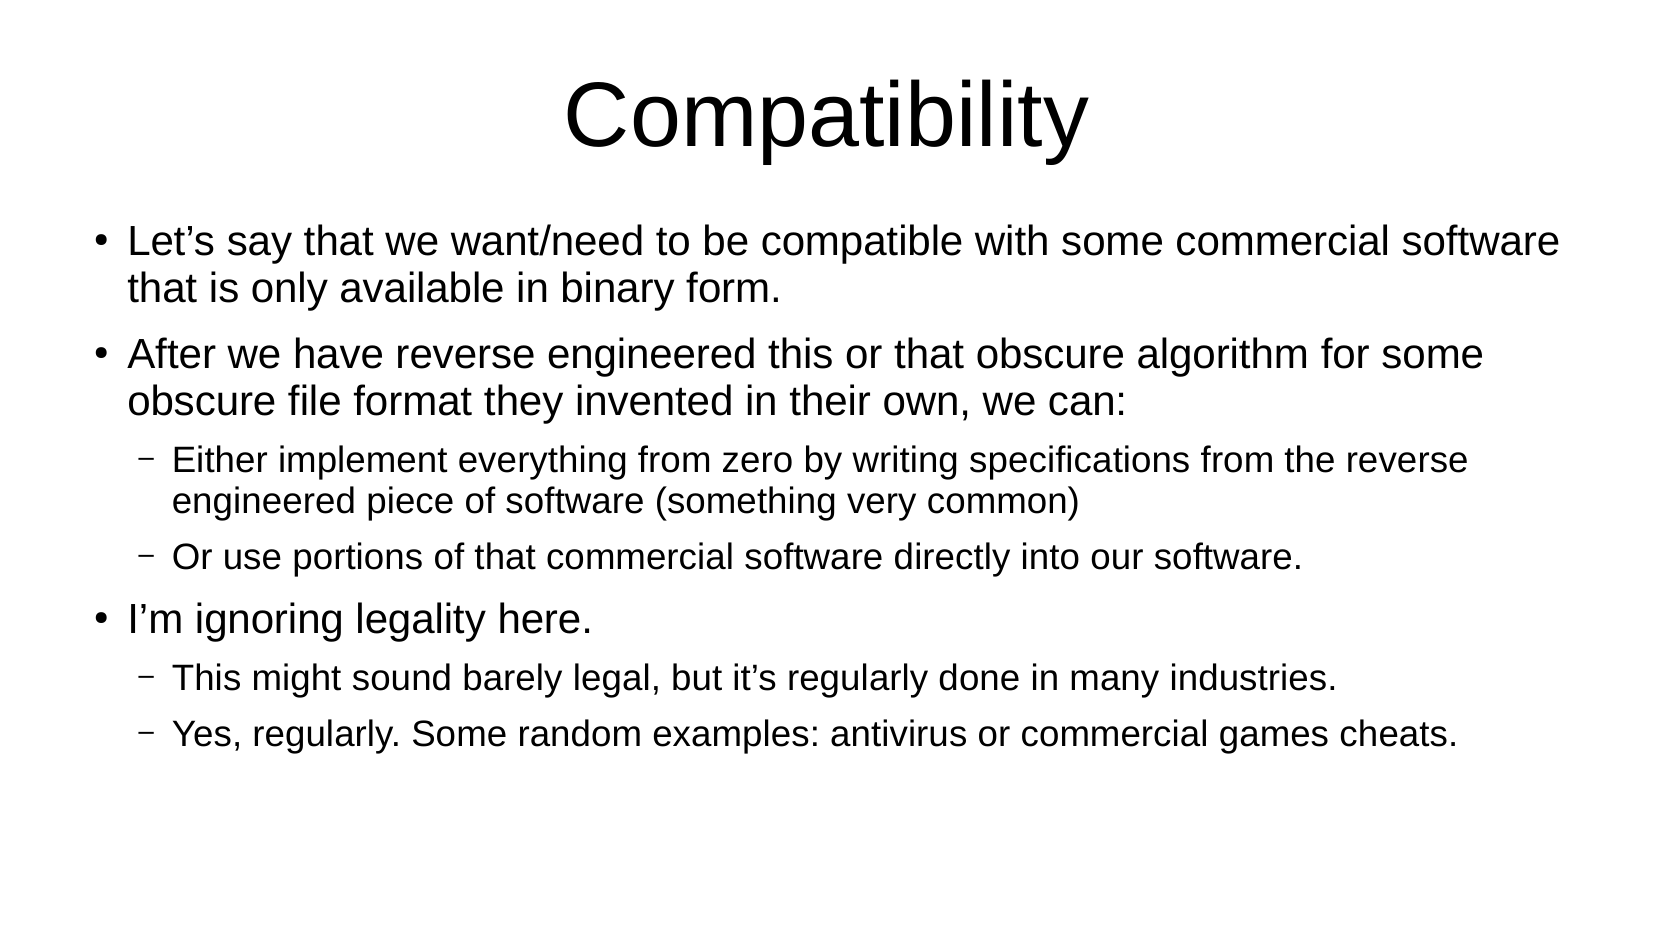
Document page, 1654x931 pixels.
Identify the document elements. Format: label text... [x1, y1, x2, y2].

title Compatibility [82, 37, 1571, 193]
list Let’s say that we want/need to be compatible with some commercial software that is only available in binary form. After we have reverse engineered this or that obscure algorithm for some obscure file format they invented in their own, we can: Either implement everything from zero by writing specifications from the reverse engineered piece of software (something very common) Or use portions of that commercial software directly into our software. I’m ignoring legality here. This might sound barely legal, but it’s regularly done in many industries. Yes, regularly. Some random examples: antivirus or commercial games cheats. [82, 217, 1571, 758]
